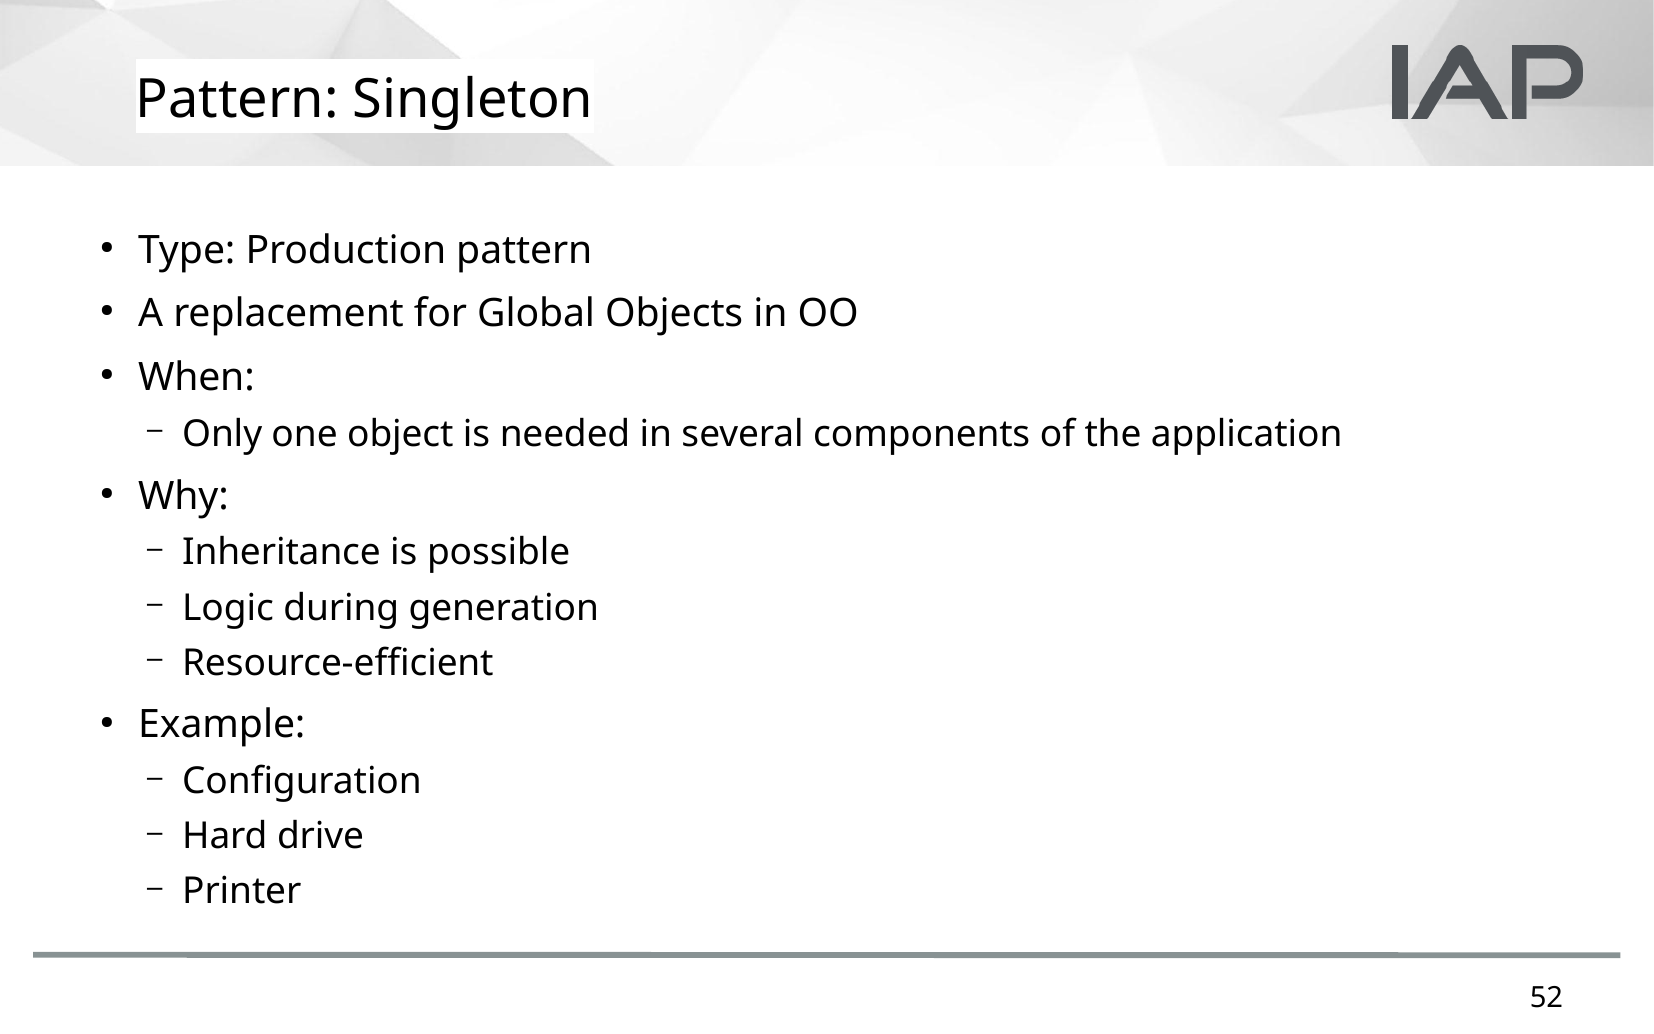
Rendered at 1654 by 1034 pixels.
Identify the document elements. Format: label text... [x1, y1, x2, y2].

title Pattern: Singleton [135, 41, 1264, 152]
list Type: Production pattern A replacement for Global Objects in OO When: Only one object is needed in several components of the application Why: Inheritance is possible Logic during generation Resource-efficient Example: Configuration Hard drive Printer [82, 221, 1571, 916]
picture [0, 0, 1654, 166]
